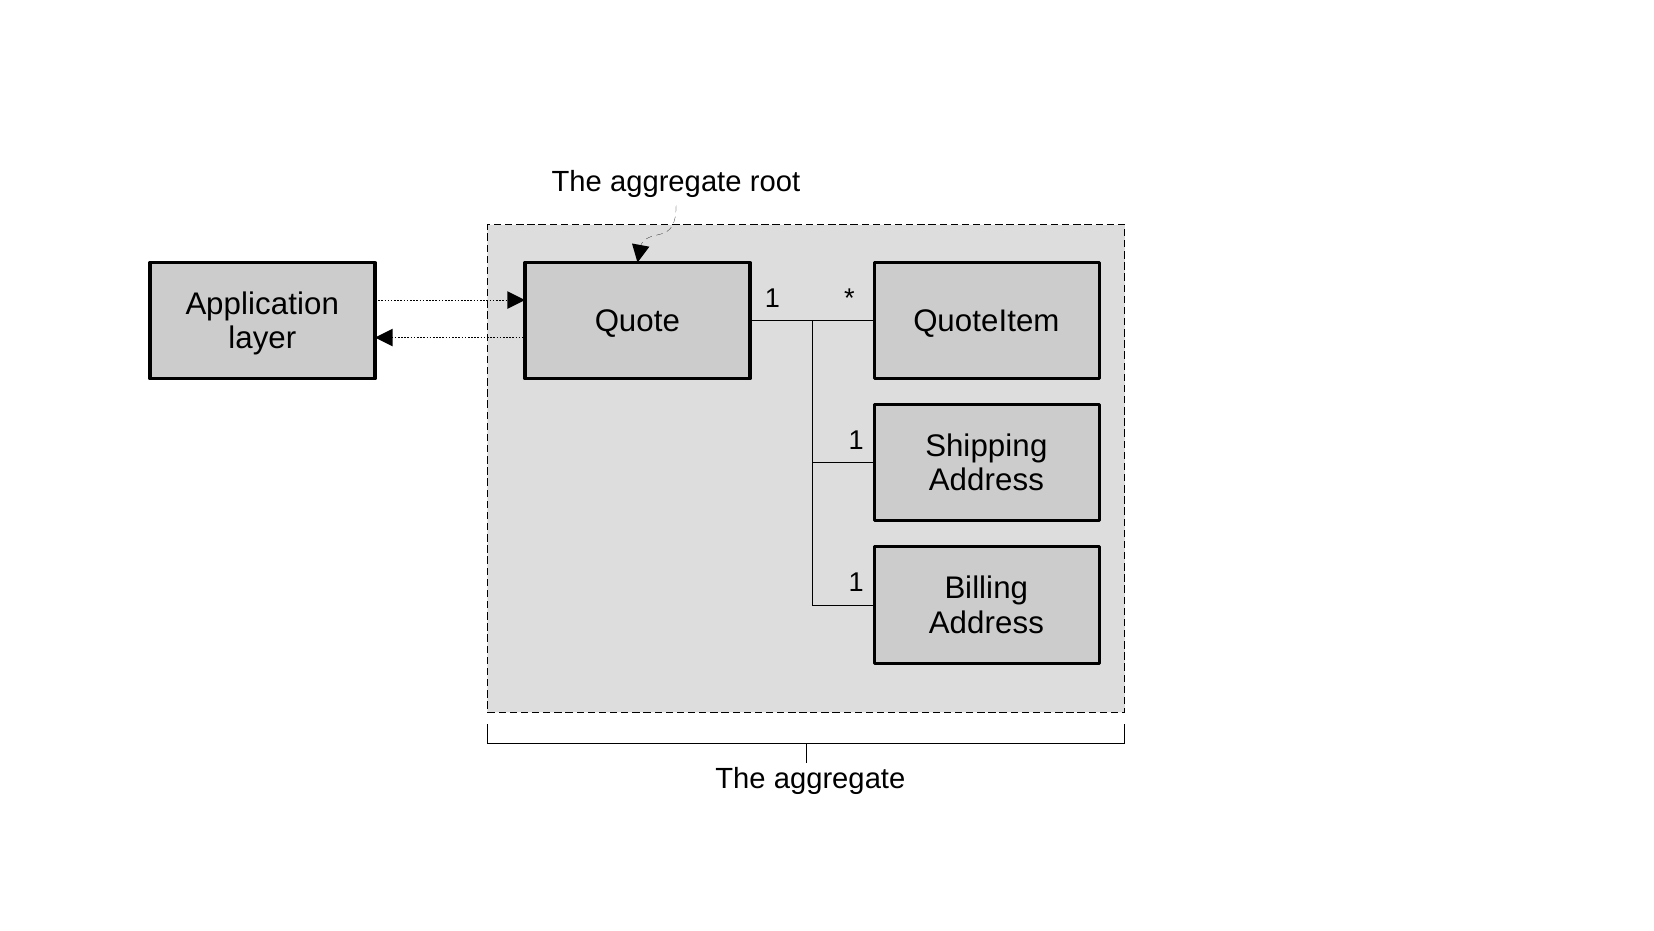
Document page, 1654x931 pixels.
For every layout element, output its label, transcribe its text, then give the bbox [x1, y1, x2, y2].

text_box [112, 150, 1163, 826]
text_box The aggregate root [536, 157, 816, 206]
text_box Billing Address [874, 546, 1100, 664]
text_box Shipping Address [874, 404, 1100, 521]
text_box * [829, 275, 870, 321]
text_box Quote [525, 262, 751, 379]
text_box QuoteItem [874, 262, 1100, 379]
text_box 1 [750, 275, 795, 320]
text_box 1 [833, 559, 879, 605]
text_box 1 [833, 417, 879, 463]
text_box The aggregate [700, 754, 921, 802]
text_box Application layer [150, 262, 376, 379]
